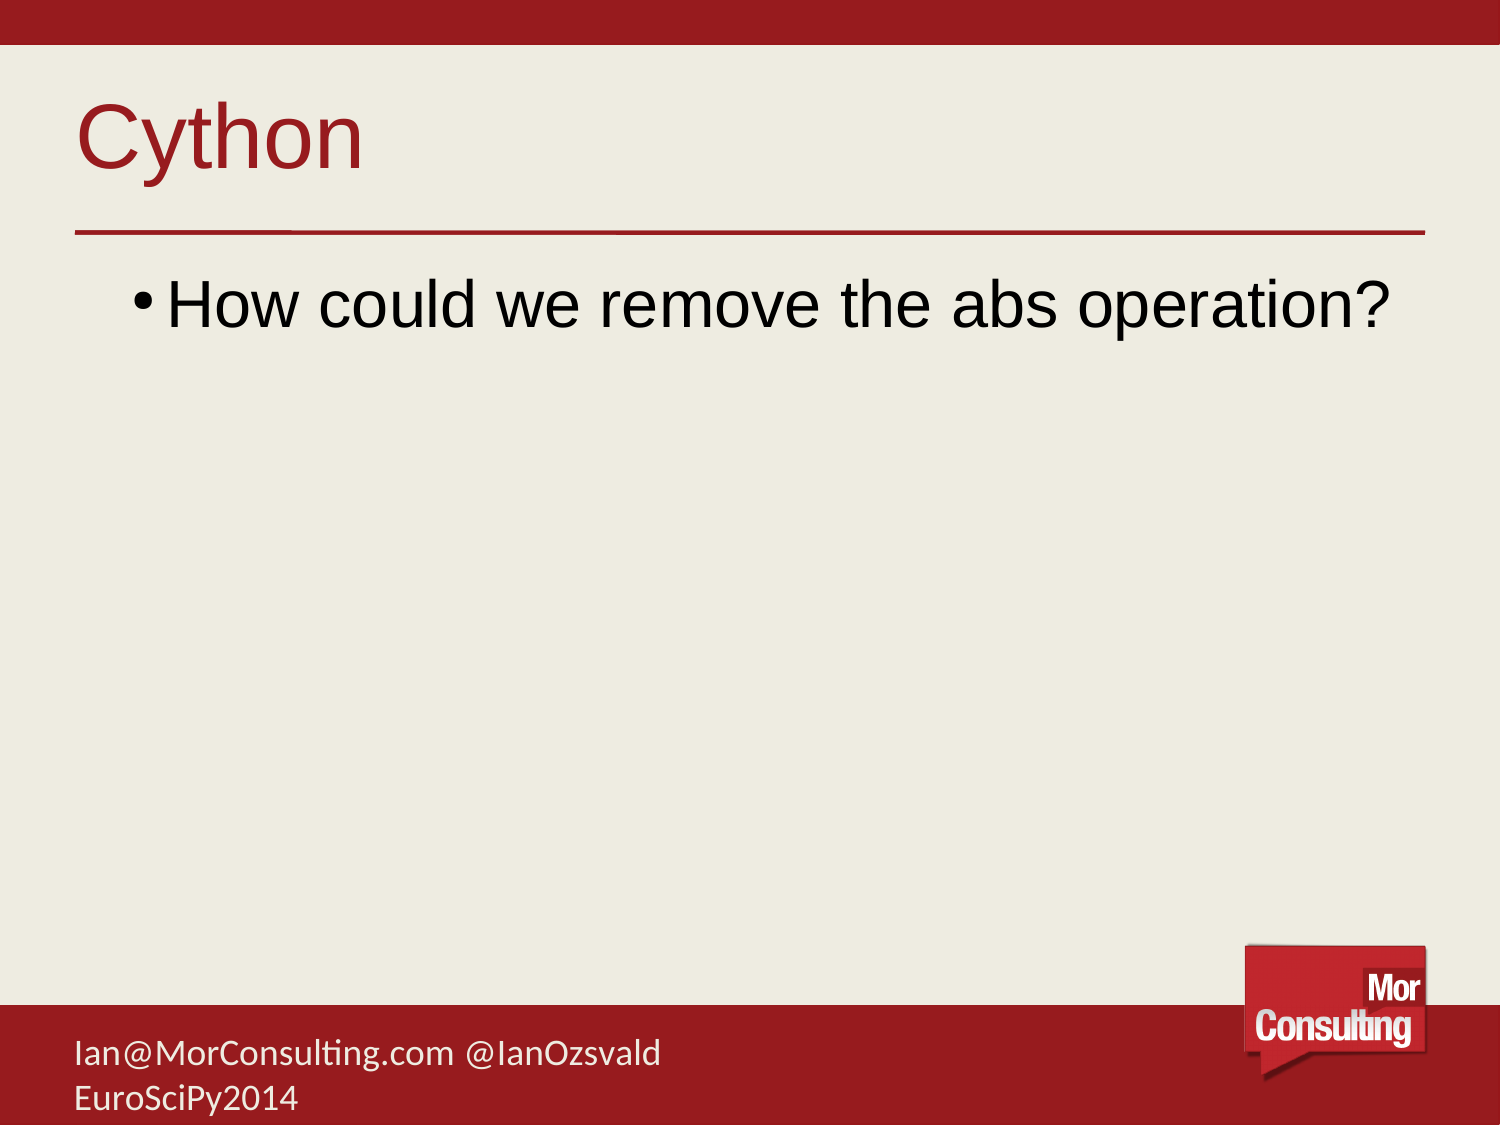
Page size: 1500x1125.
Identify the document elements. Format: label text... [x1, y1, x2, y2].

list How could we remove the abs operation? [75, 263, 1395, 916]
picture [1230, 935, 1438, 1089]
title Cython [74, 44, 1425, 232]
